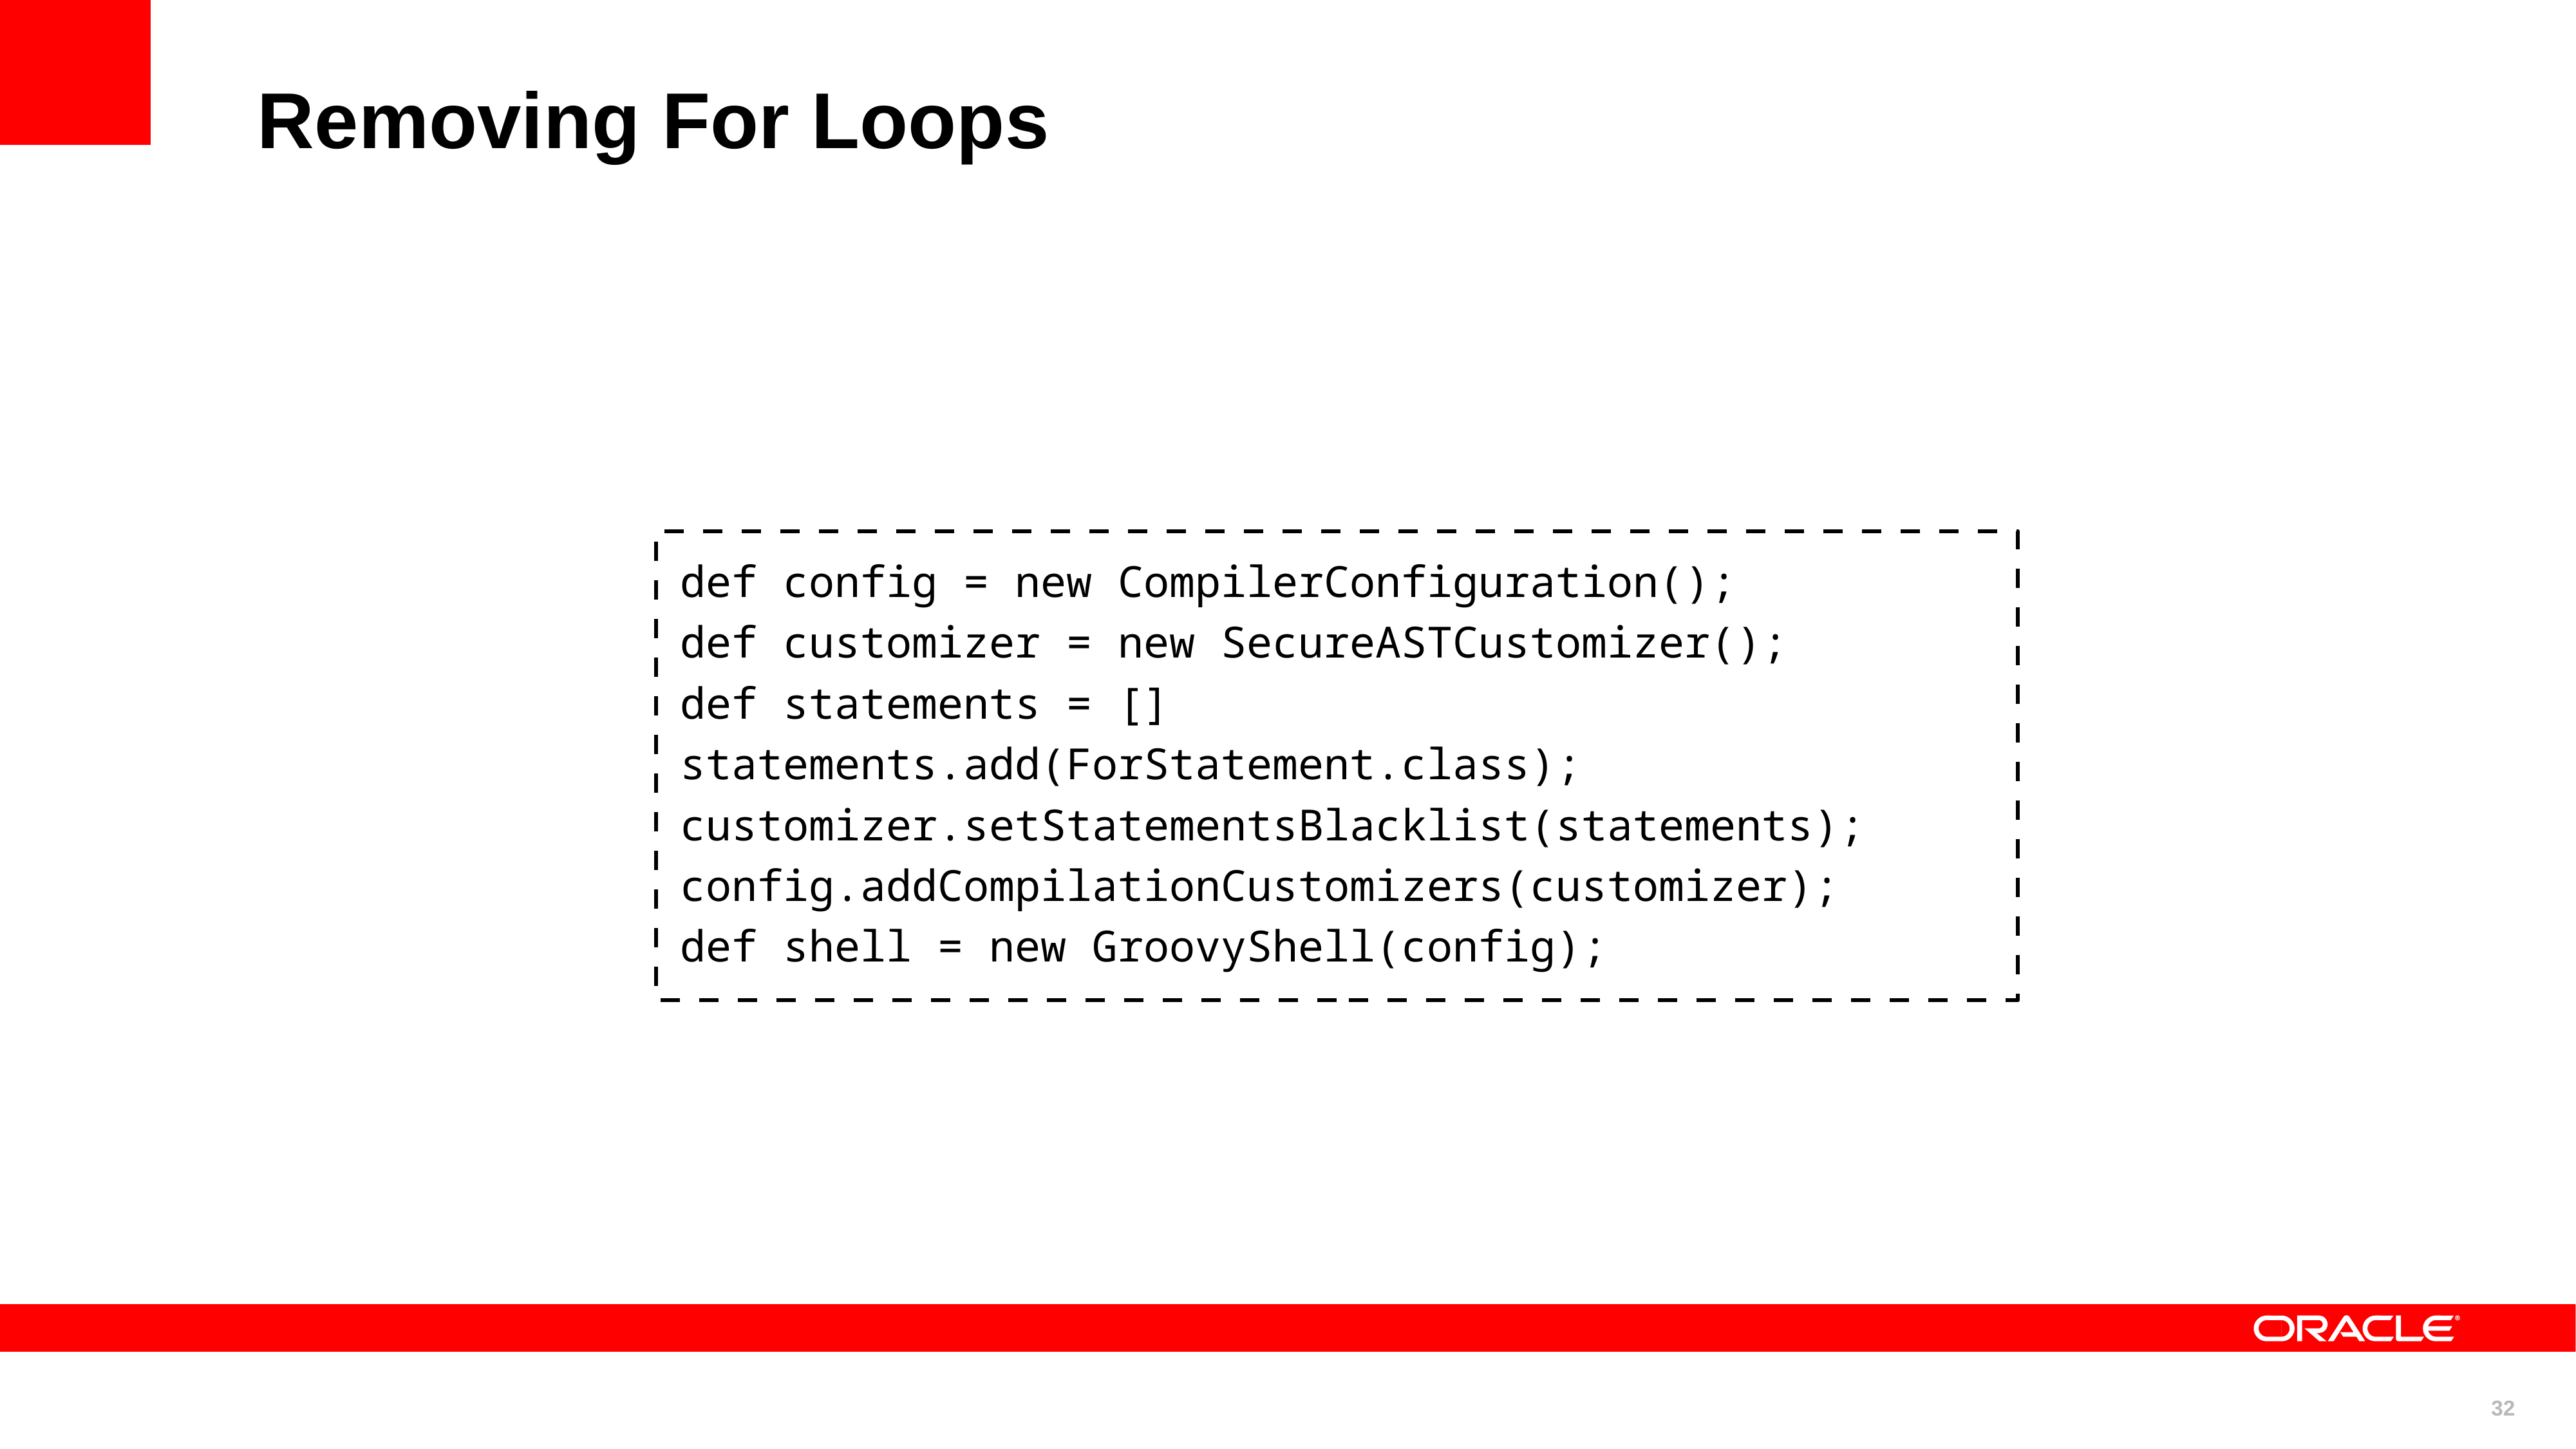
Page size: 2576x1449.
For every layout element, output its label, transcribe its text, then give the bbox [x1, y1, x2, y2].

picture [0, 0, 151, 145]
text_box def config = new CompilerConfiguration(); def customizer = new SecureASTCustomizer(); def statements = [] statements.add(ForStatement.class); customizer.setStatementsBlacklist(statements); config.addCompilationCustomizers(customizer); def shell = new GroovyShell(config); [655, 531, 2018, 1001]
picture [0, 1304, 2576, 1352]
title Removing For Loops [257, 69, 2318, 251]
